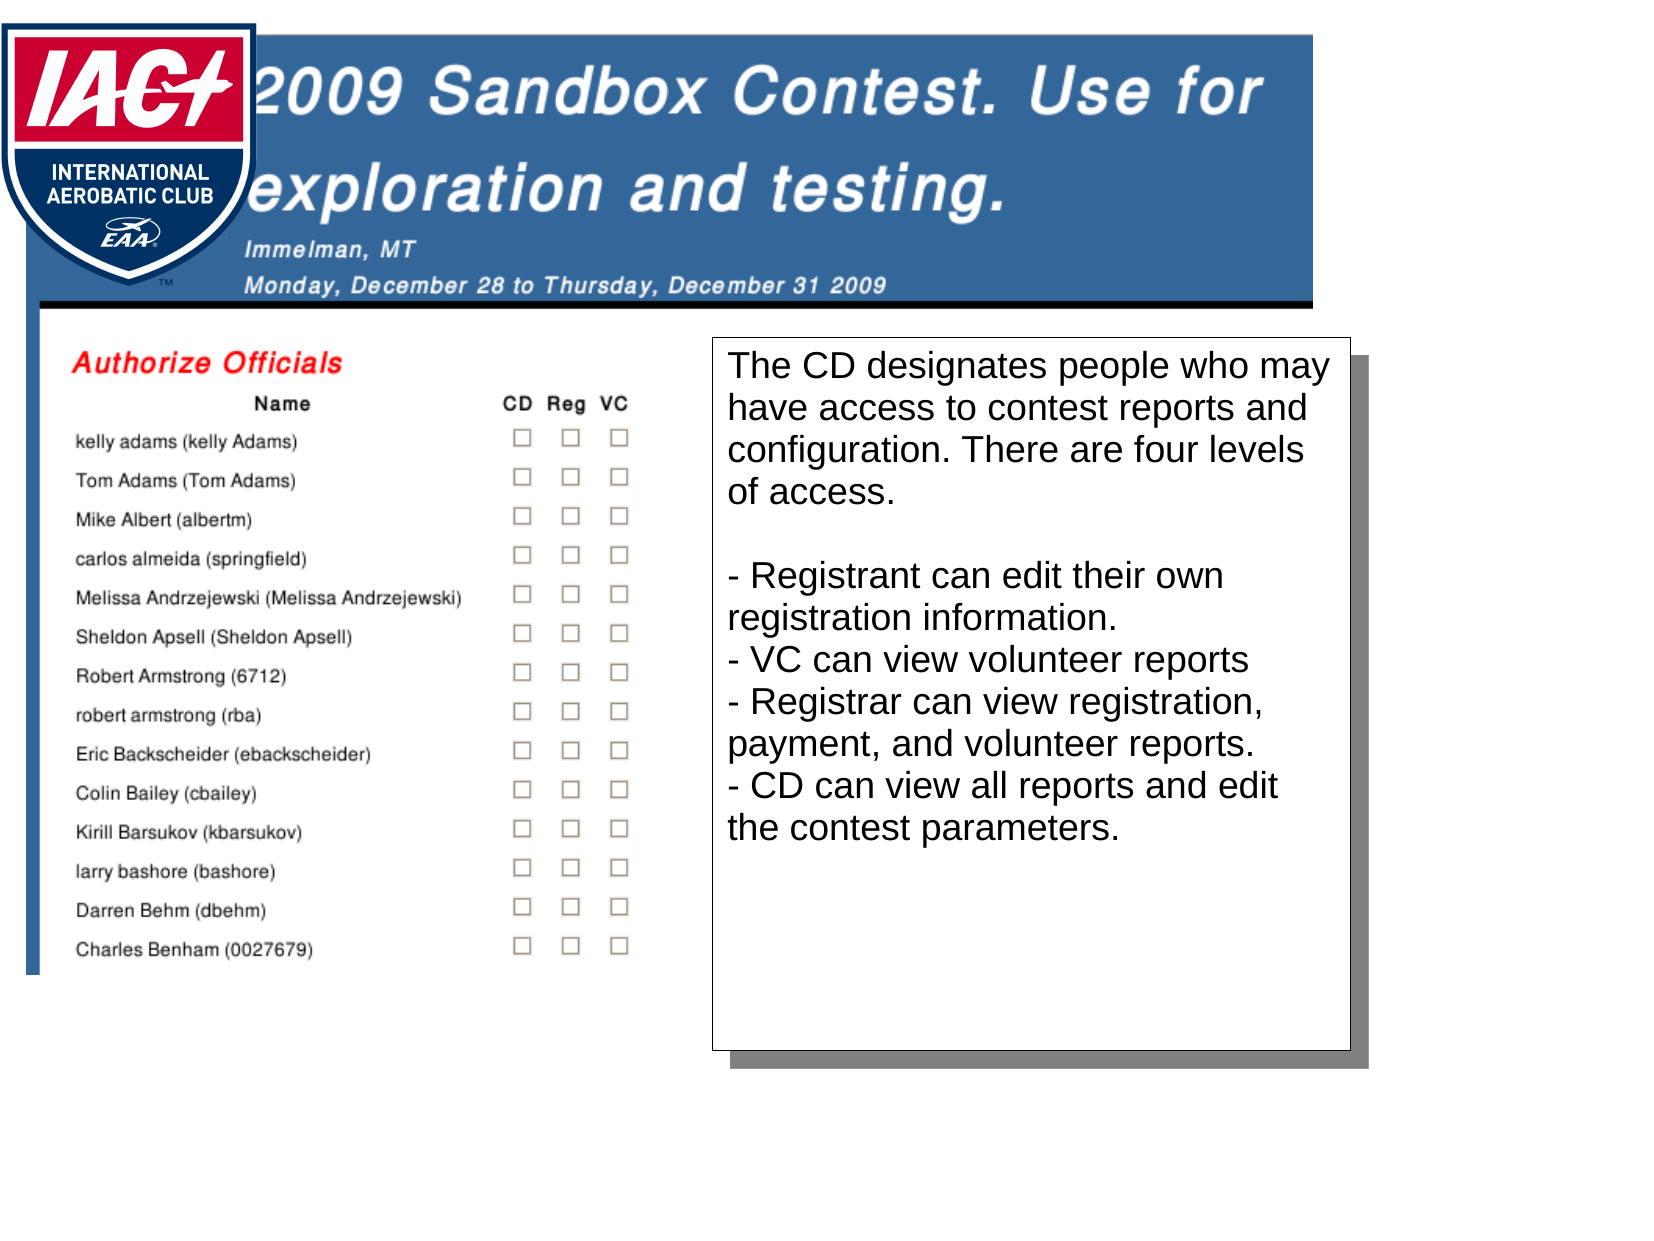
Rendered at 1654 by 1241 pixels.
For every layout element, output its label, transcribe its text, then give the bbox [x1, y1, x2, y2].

text_box The CD designates people who may have access to contest reports and configuration. There are four levels of access. - Registrant can edit their own registration information. - VC can view volunteer reports - Registrar can view registration, payment, and volunteer reports. - CD can view all reports and edit the contest parameters. [712, 337, 1351, 1051]
picture [0, 22, 1313, 976]
